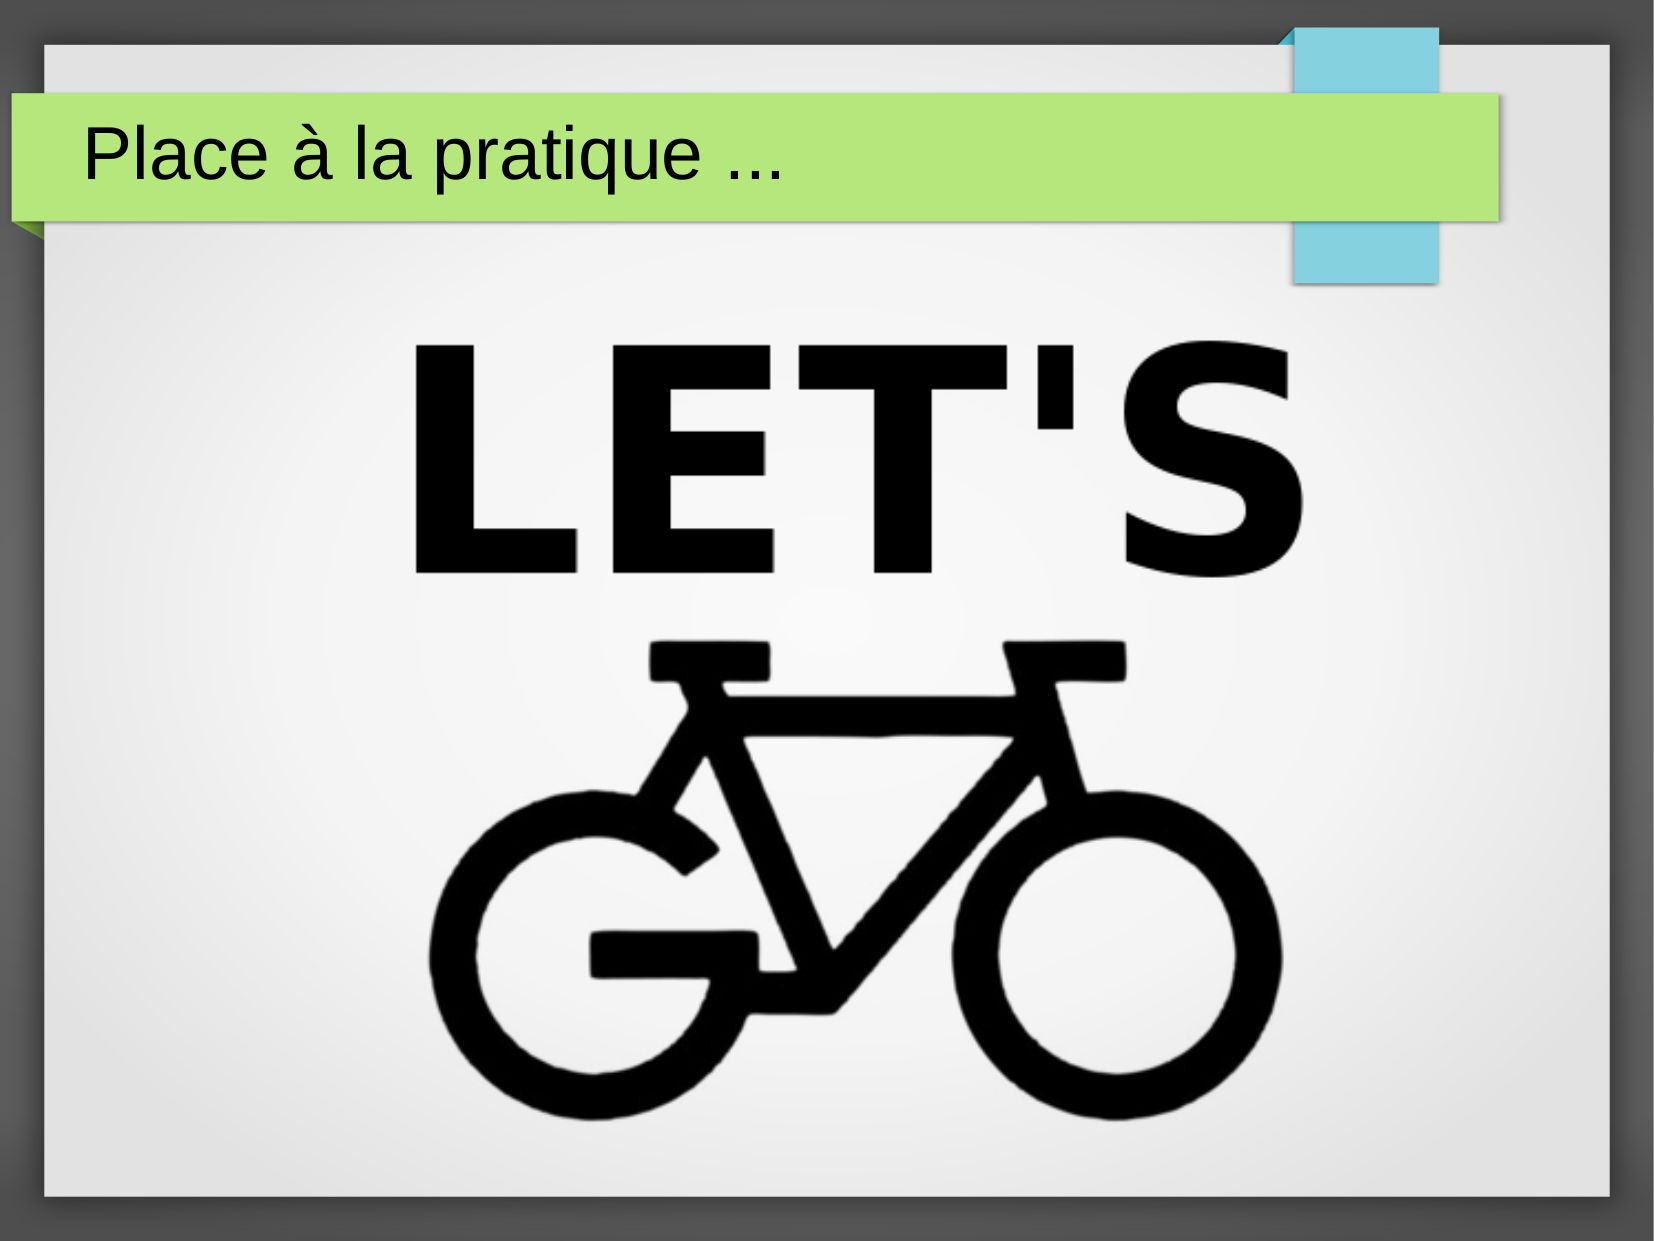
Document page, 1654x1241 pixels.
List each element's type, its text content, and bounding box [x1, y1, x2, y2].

picture [0, 0, 1654, 1241]
title Place à la pratique ... [82, 94, 1264, 213]
